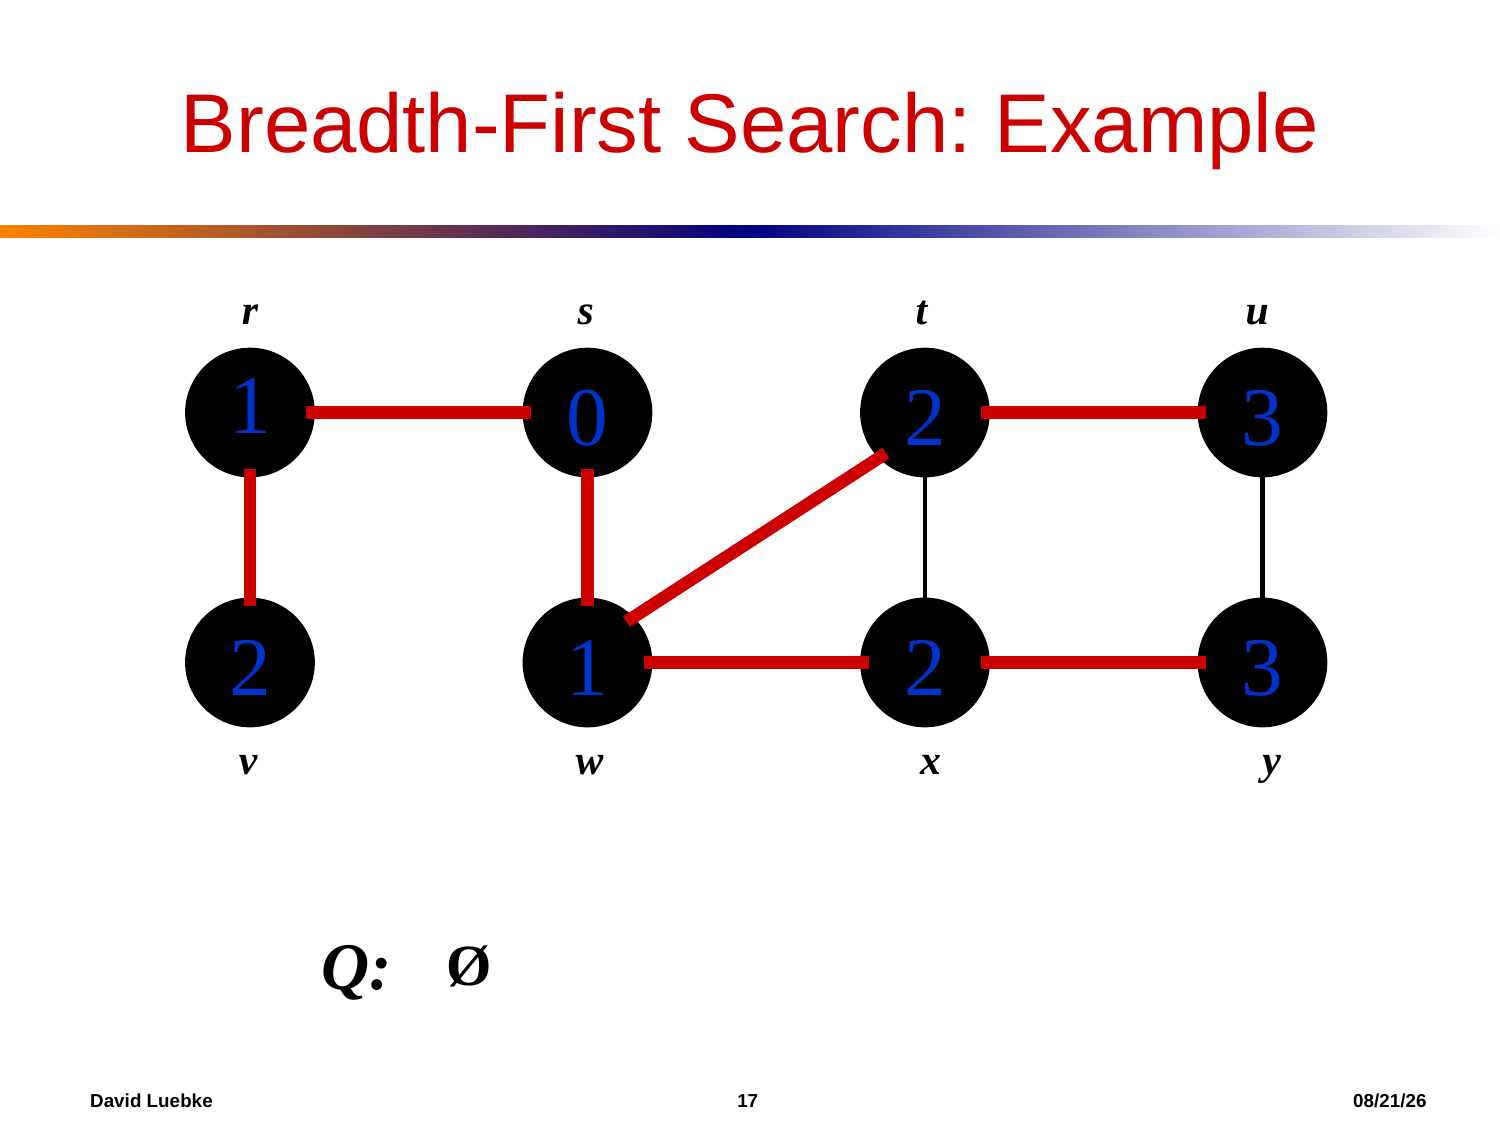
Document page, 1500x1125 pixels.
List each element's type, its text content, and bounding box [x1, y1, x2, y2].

text_box r [227, 275, 273, 341]
text_box x [905, 725, 956, 791]
text_box David Luebke <number> 03/10/19 [75, 1074, 1426, 1125]
text_box 3 [1200, 350, 1326, 475]
text_box y [1247, 725, 1296, 791]
text_box v [224, 725, 273, 791]
text_box 2 [862, 350, 988, 475]
text_box 1 [187, 350, 313, 475]
text_box 3 [1200, 600, 1326, 725]
text_box Ø [412, 912, 525, 1013]
text_box u [1230, 275, 1284, 341]
text_box 0 [525, 350, 651, 475]
text_box t [900, 275, 942, 341]
text_box w [560, 725, 619, 791]
text_box 2 [862, 600, 988, 725]
text_box 1 [524, 600, 650, 725]
title Breadth-First Search: Example [75, 37, 1426, 201]
text_box Q: [299, 912, 412, 1013]
text_box 2 [187, 600, 313, 725]
text_box s [562, 275, 609, 341]
